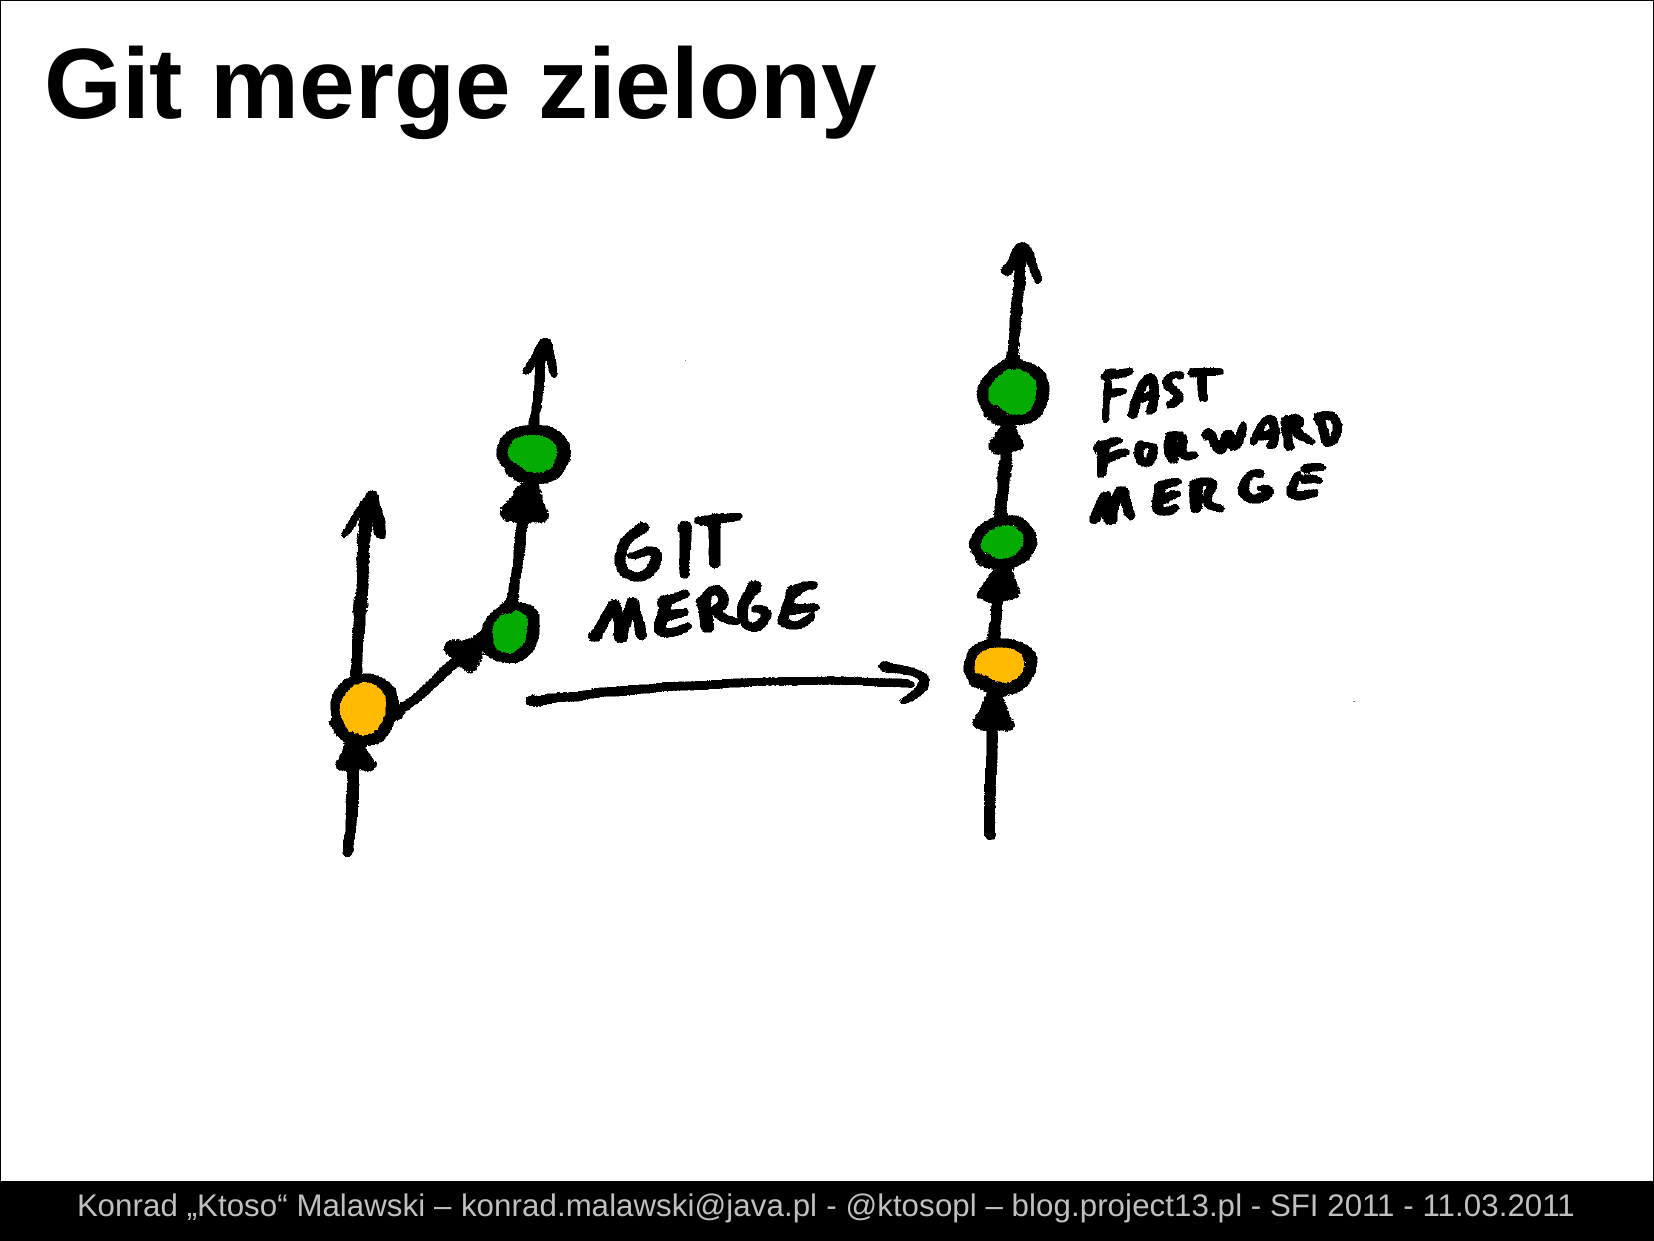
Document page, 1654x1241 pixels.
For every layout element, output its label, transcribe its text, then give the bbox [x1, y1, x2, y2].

picture [236, 242, 1361, 880]
text_box Git merge zielony [29, 21, 1595, 148]
text_box Konrad „Ktoso“ Malawski – konrad.malawski@java.pl - @ktosopl – blog.project13.pl - SFI 2011 - 11.03.2011 [0, 1181, 1654, 1238]
